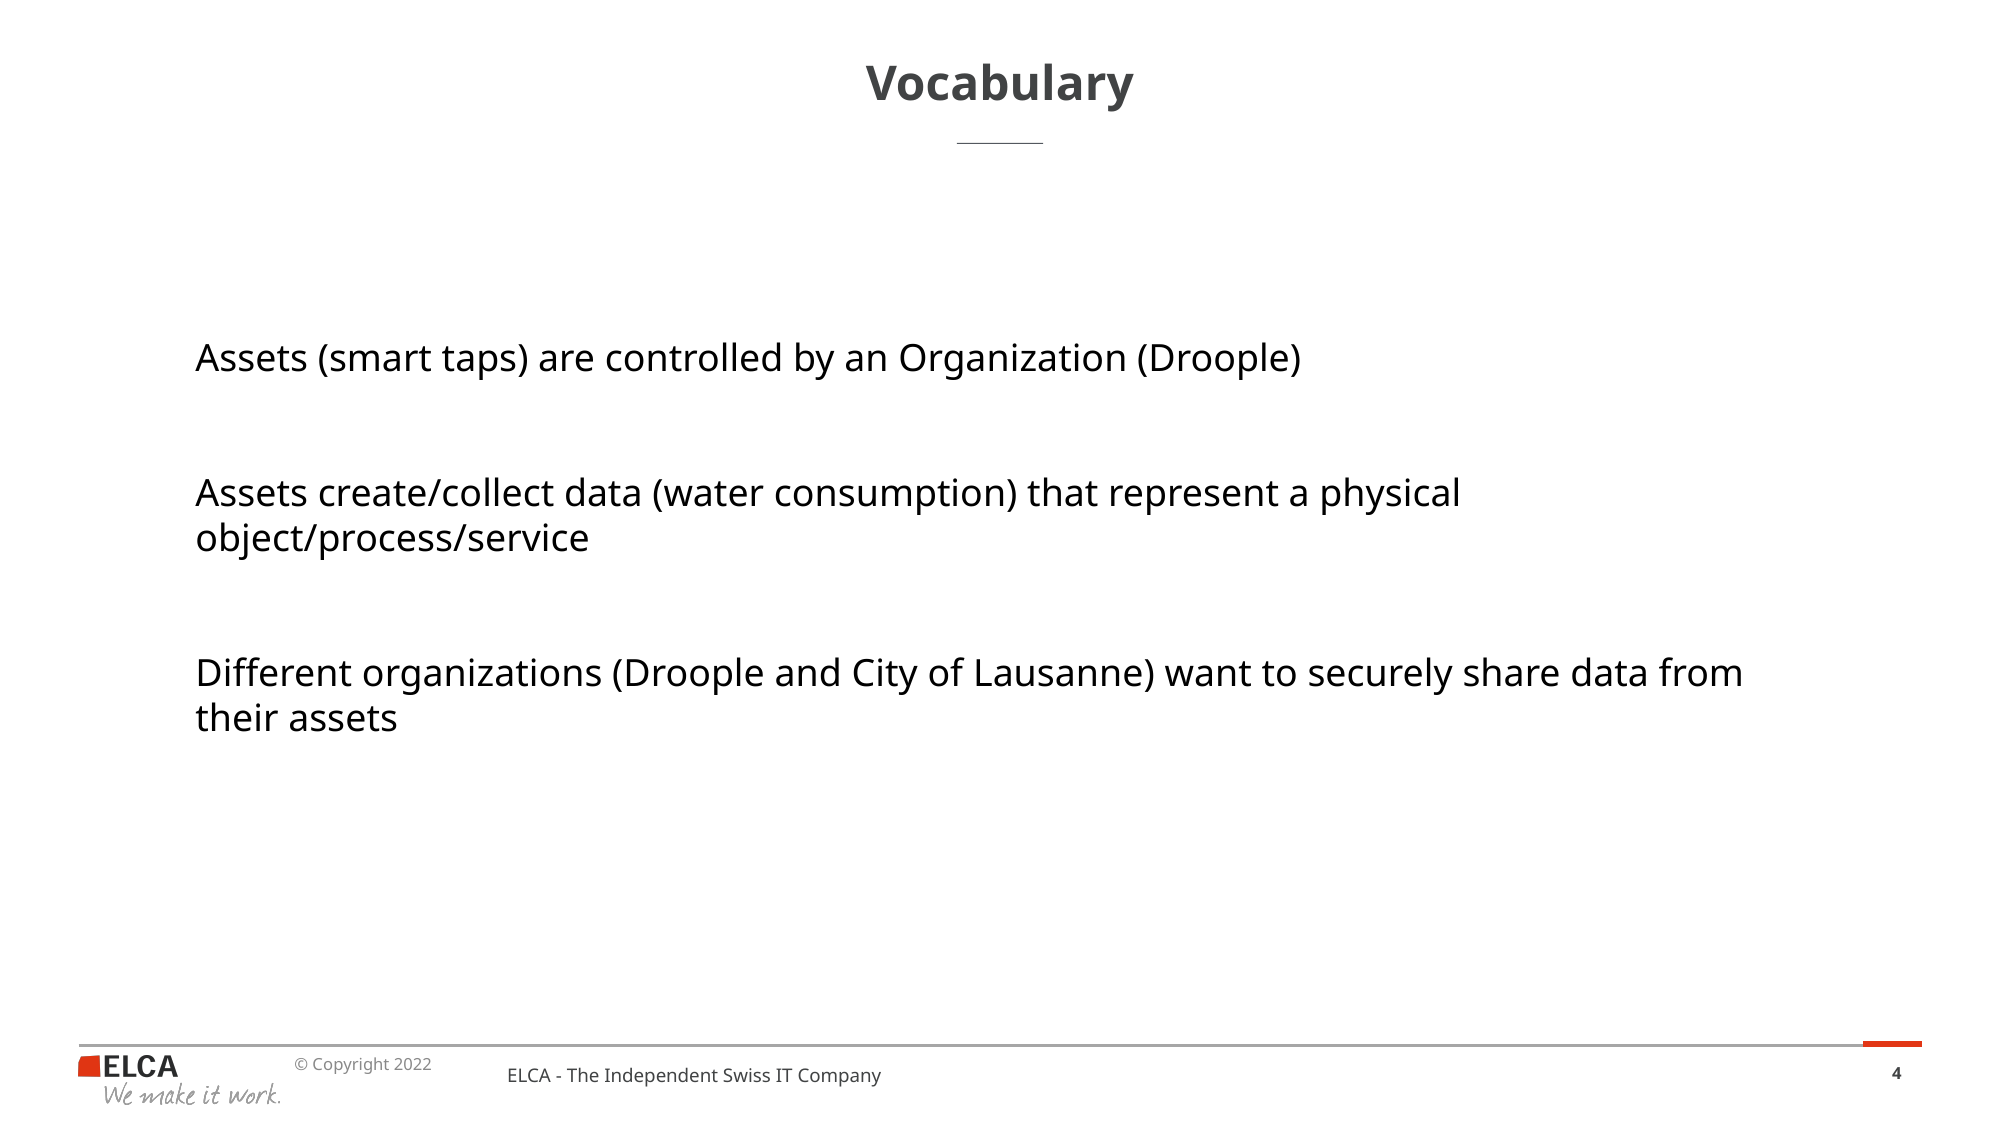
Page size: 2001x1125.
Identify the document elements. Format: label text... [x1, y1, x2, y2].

text_box Assets (smart taps) are controlled by an Organization (Droople) Assets create/collect data (water consumption) that represent a physical object/process/service Different organizations (Droople and City of Lausanne) want to securely share data from their assets [180, 326, 1820, 705]
title Vocabulary [93, 51, 1907, 144]
text_box ELCA - The Independent Swiss IT Company [492, 1045, 1860, 1105]
text_box ‹#› [1860, 1045, 1934, 1105]
